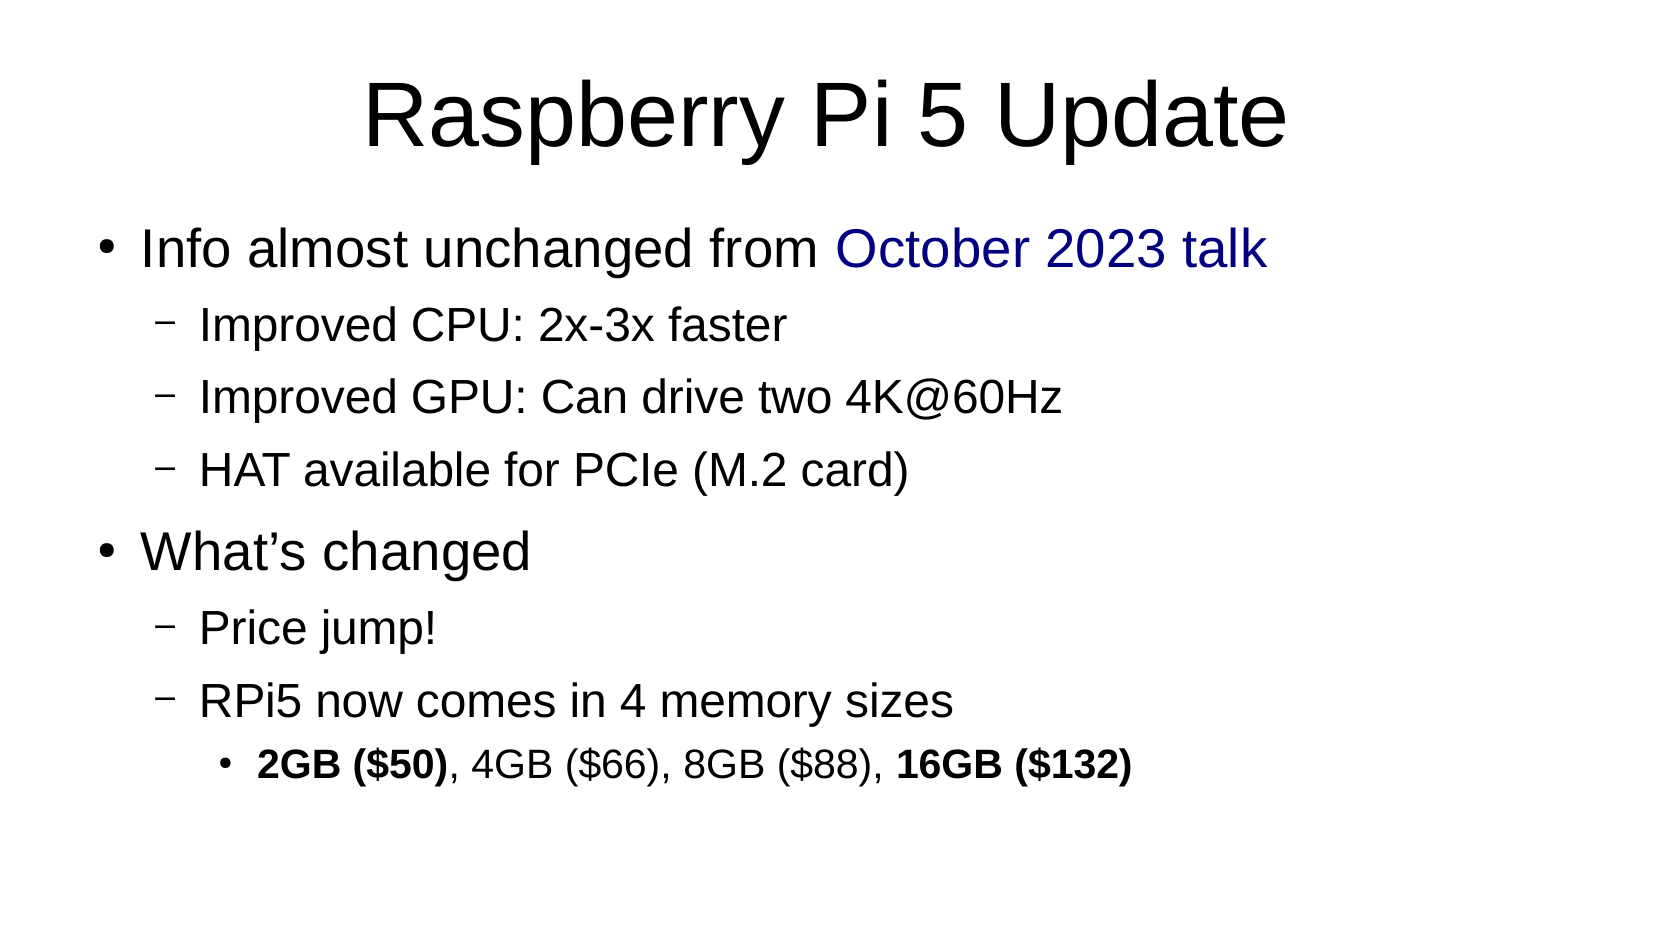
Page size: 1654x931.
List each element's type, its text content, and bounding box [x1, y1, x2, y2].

title Raspberry Pi 5 Update [82, 37, 1571, 193]
list Info almost unchanged from October 2023 talk Improved CPU: 2x-3x faster Improved GPU: Can drive two 4K@60Hz HAT available for PCIe (M.2 card) What’s changed Price jump! RPi5 now comes in 4 memory sizes 2GB ($50), 4GB ($66), 8GB ($88), 16GB ($132) [82, 217, 1571, 788]
